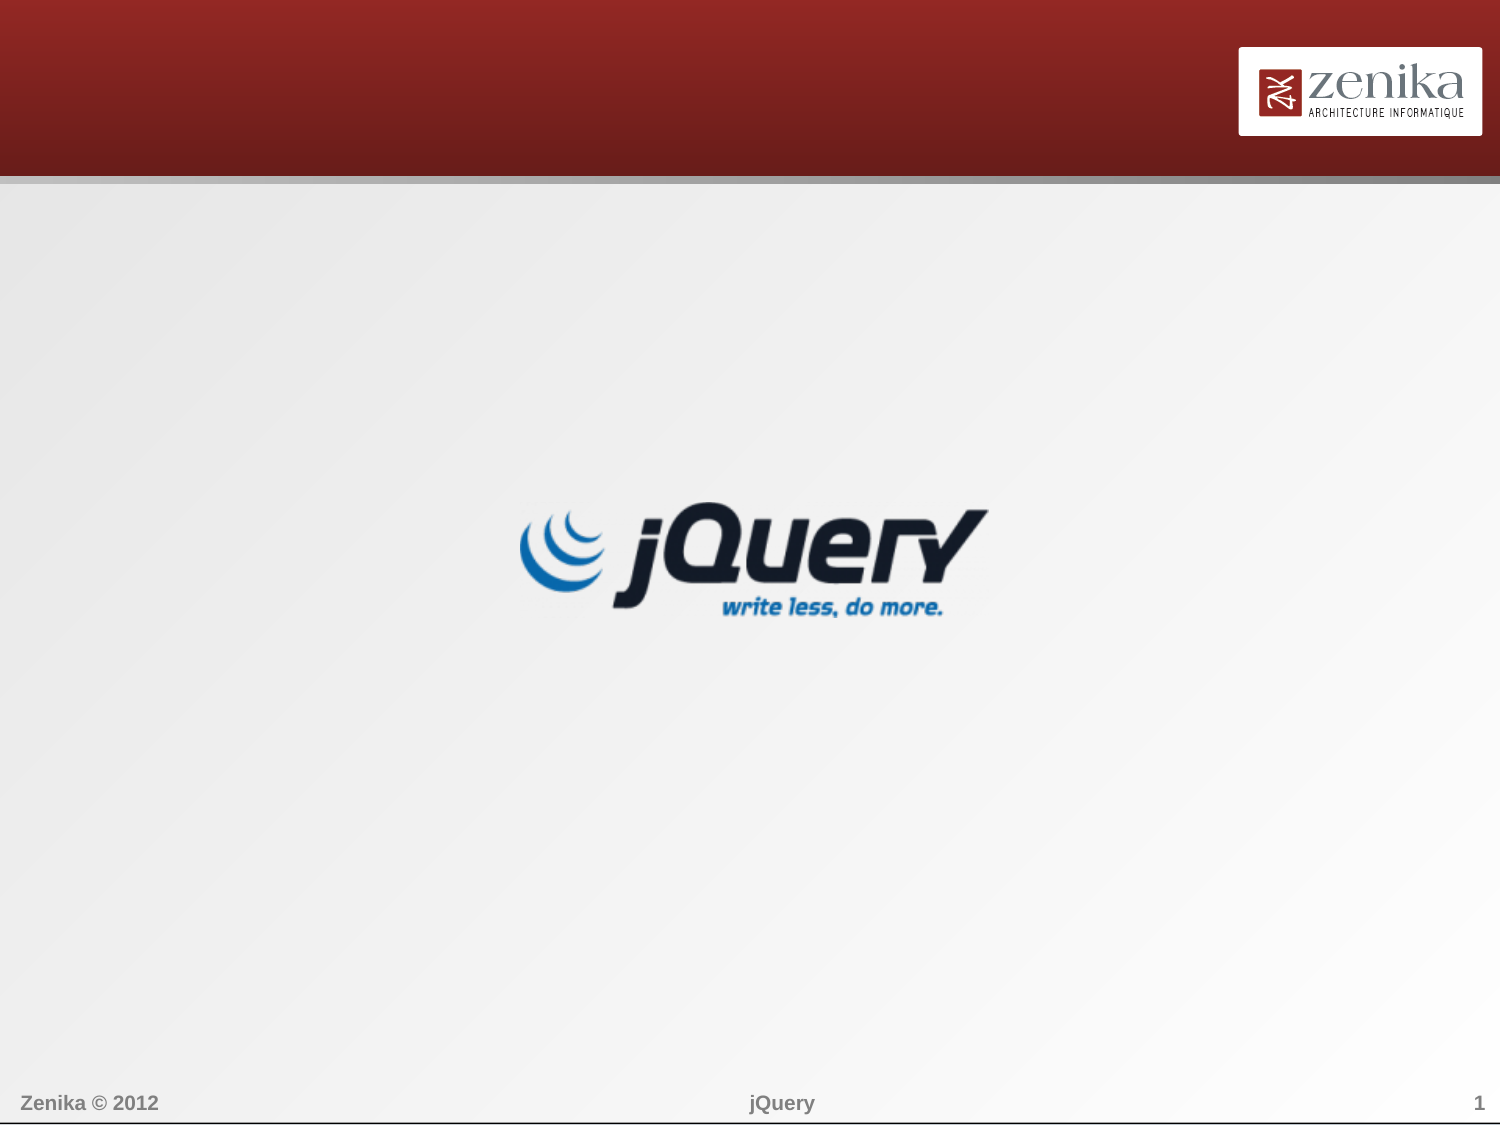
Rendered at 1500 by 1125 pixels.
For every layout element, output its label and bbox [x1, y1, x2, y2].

picture [520, 502, 989, 618]
picture [1257, 58, 1464, 125]
